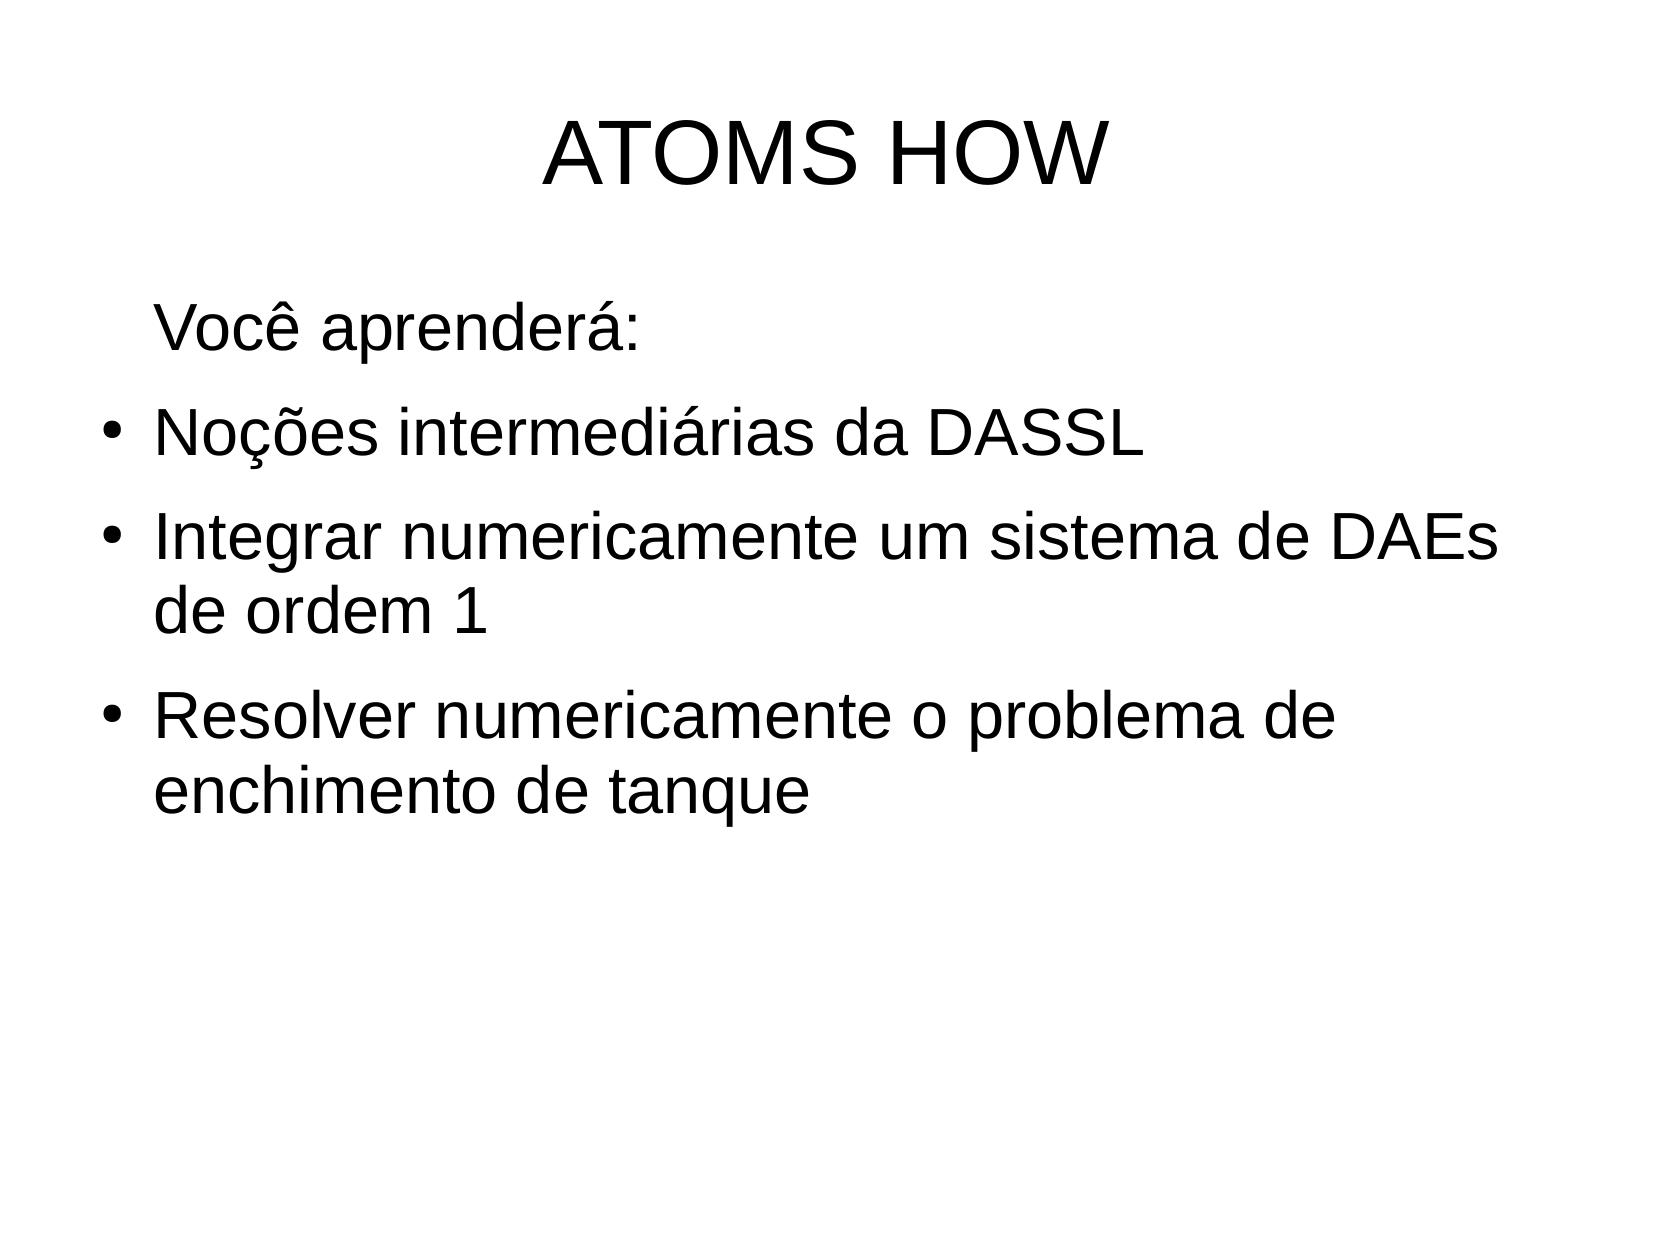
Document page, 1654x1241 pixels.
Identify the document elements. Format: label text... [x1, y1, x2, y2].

list Você aprenderá: Noções intermediárias da DASSL Integrar numericamente um sistema de DAEs de ordem 1 Resolver numericamente o problema de enchimento de tanque [82, 290, 1571, 1010]
title ATOMS HOW [82, 49, 1571, 257]
